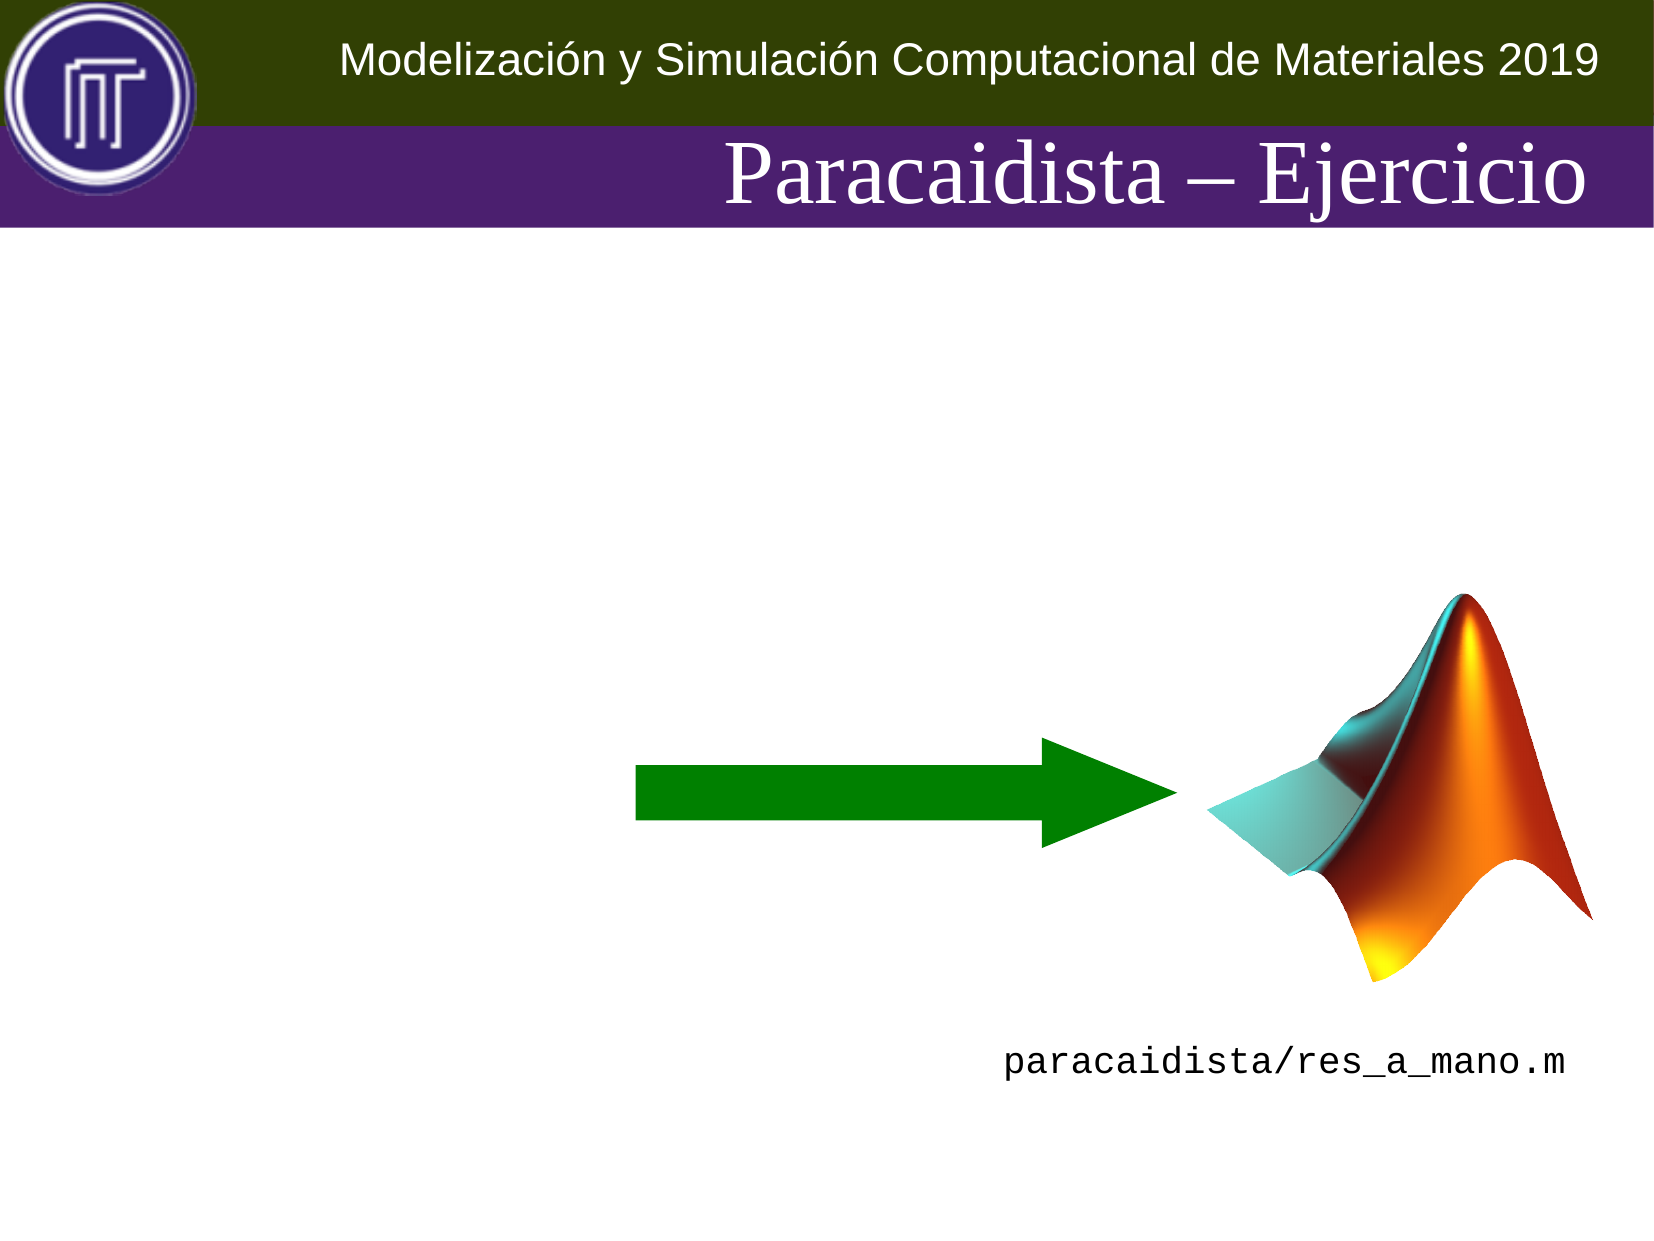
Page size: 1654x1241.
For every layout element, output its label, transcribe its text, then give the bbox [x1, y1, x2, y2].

picture [2, 0, 197, 196]
text_box [635, 737, 1178, 849]
text_box paracaidista/res_a_mano.m [988, 1035, 1610, 1093]
picture [1206, 591, 1594, 984]
text_box Paracaidista – Ejercicio [708, 64, 1654, 282]
